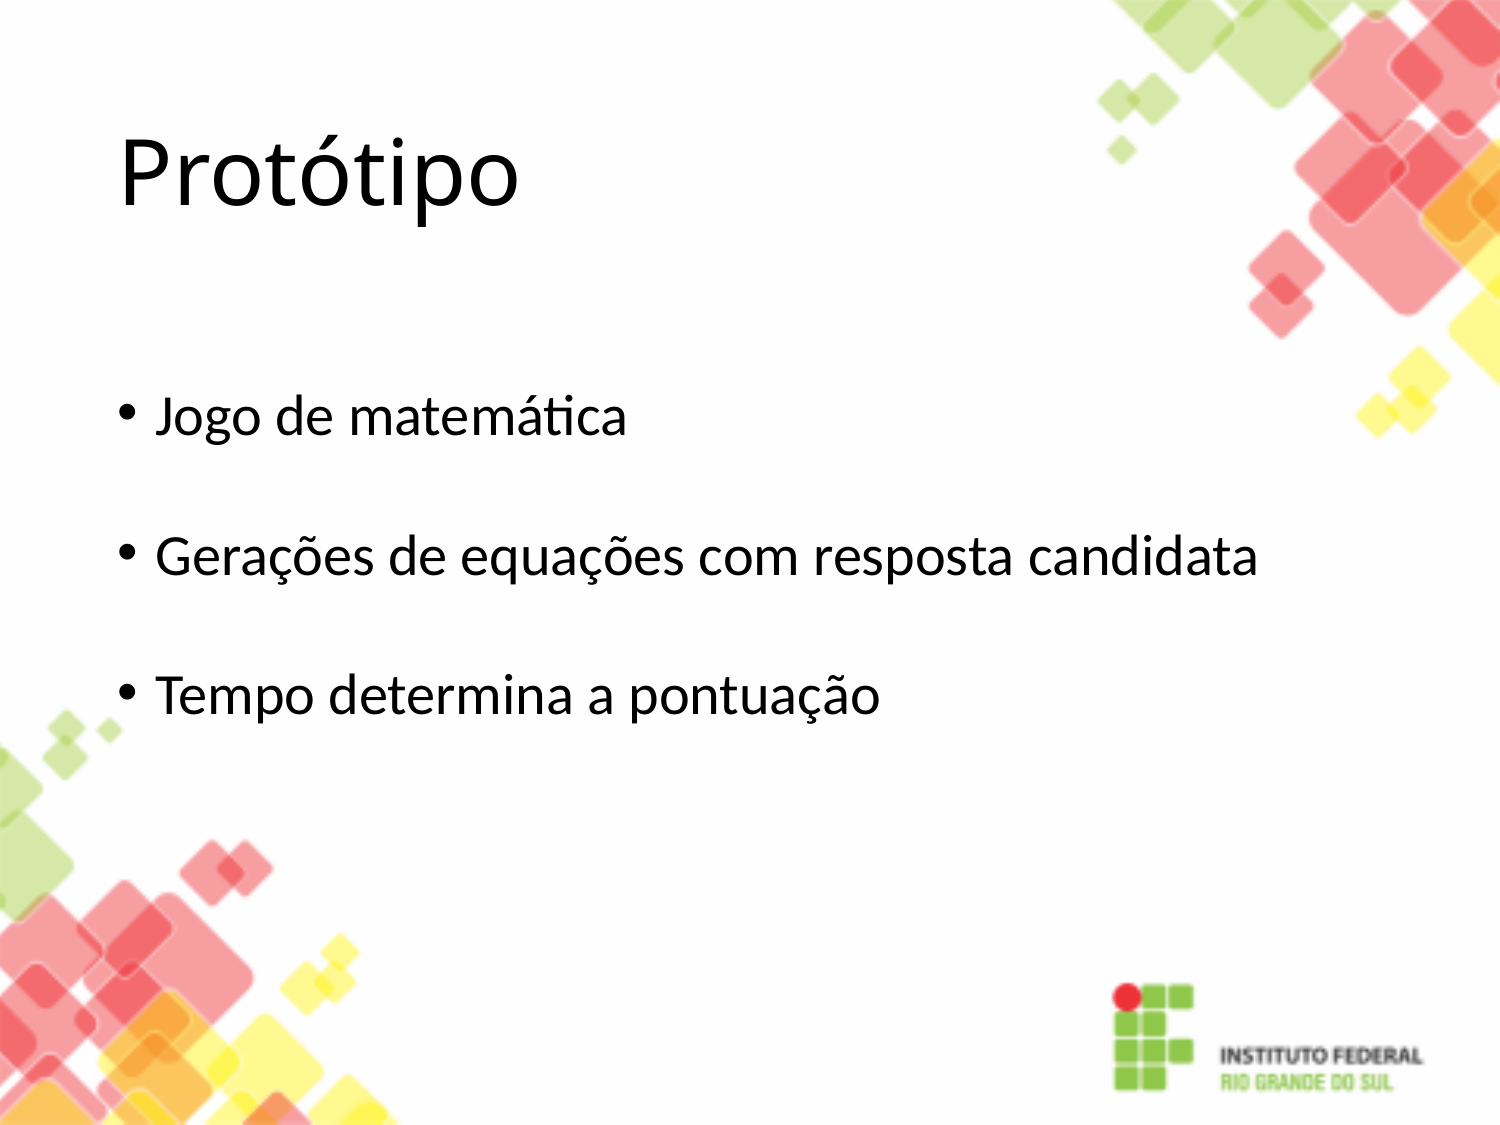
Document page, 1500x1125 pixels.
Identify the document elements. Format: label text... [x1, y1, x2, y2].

text_box Protótipo [103, 59, 1397, 278]
picture [0, 0, 1500, 1125]
text_box Jogo de matemática Gerações de equações com resposta candidata Tempo determina a pontuação [103, 299, 1397, 1014]
